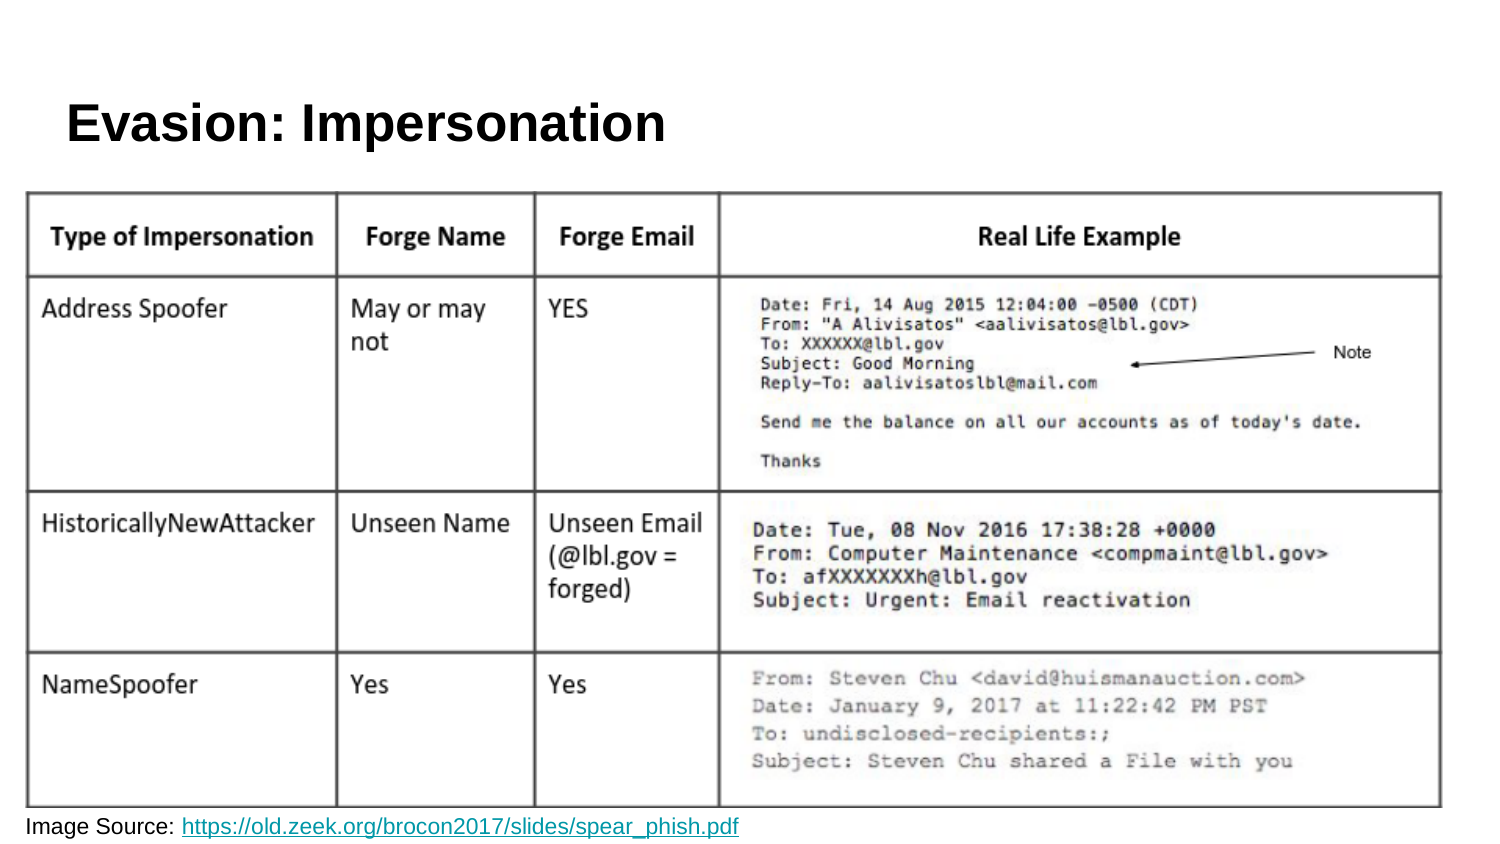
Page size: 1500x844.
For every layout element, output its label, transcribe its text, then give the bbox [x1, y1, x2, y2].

title Evasion: Impersonation [51, 72, 1449, 167]
picture [24, 191, 1446, 808]
text_box Image Source: https://old.zeek.org/brocon2017/slides/spear_phish.pdf [10, 797, 1287, 844]
